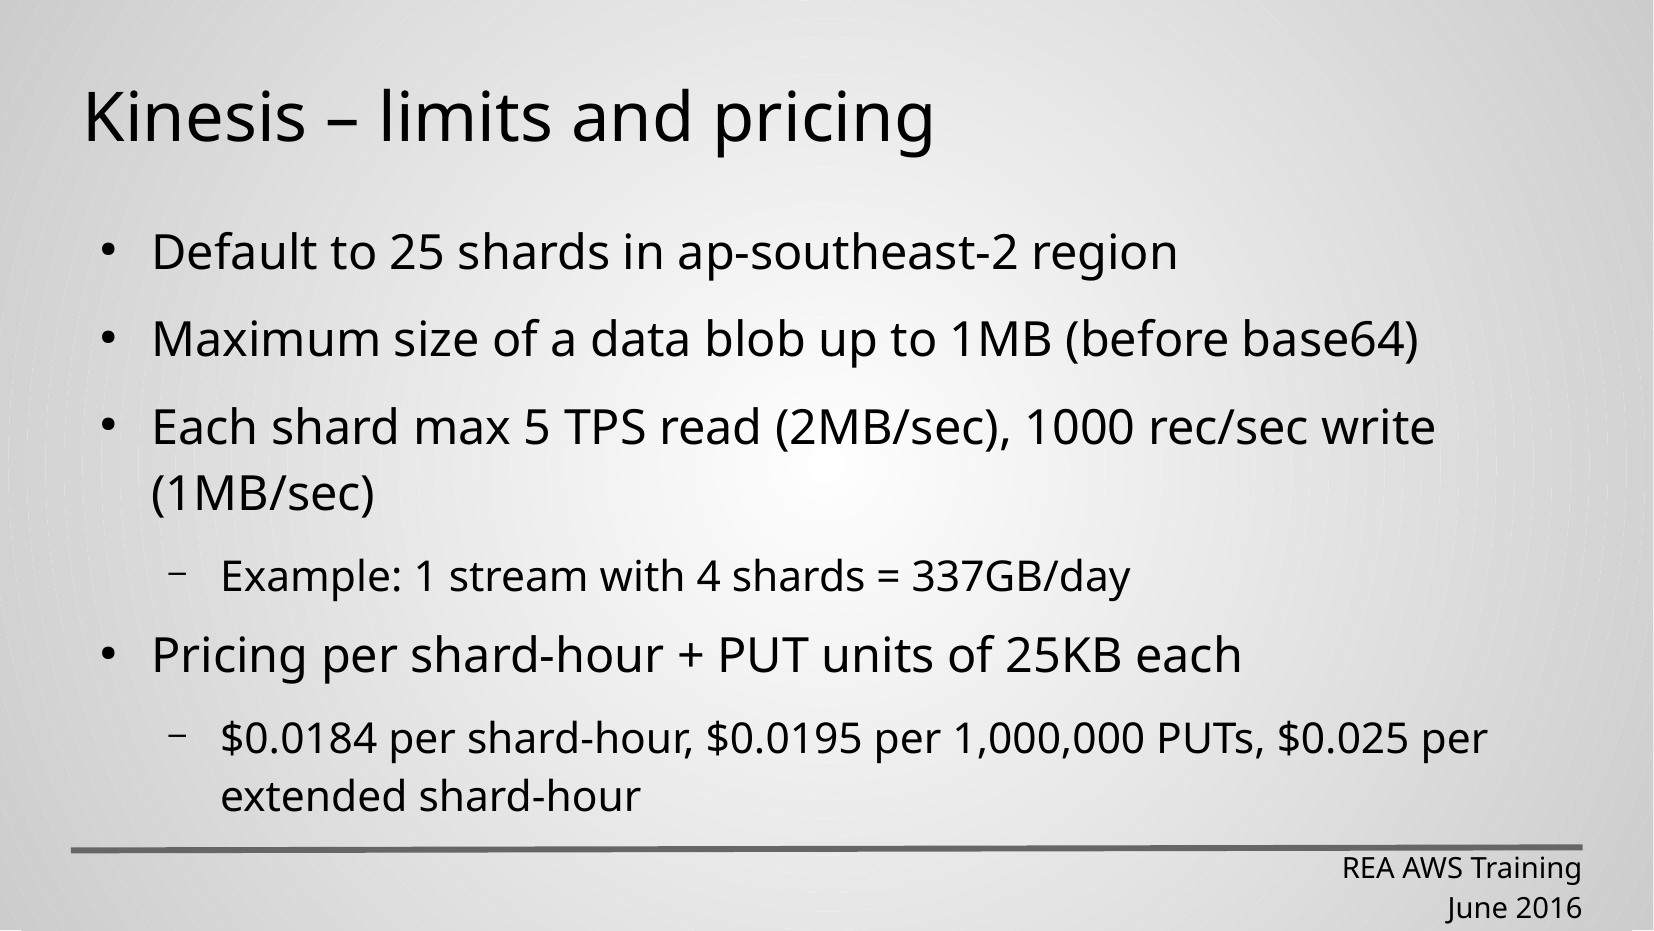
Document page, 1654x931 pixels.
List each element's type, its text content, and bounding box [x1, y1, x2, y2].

title Kinesis – limits and pricing [82, 37, 1571, 193]
list Default to 25 shards in ap-southeast-2 region Maximum size of a data blob up to 1MB (before base64) Each shard max 5 TPS read (2MB/sec), 1000 rec/sec write (1MB/sec) Example: 1 stream with 4 shards = 337GB/day Pricing per shard-hour + PUT units of 25KB each $0.0184 per shard-hour, $0.0195 per 1,000,000 PUTs, $0.025 per extended shard-hour [82, 217, 1571, 827]
